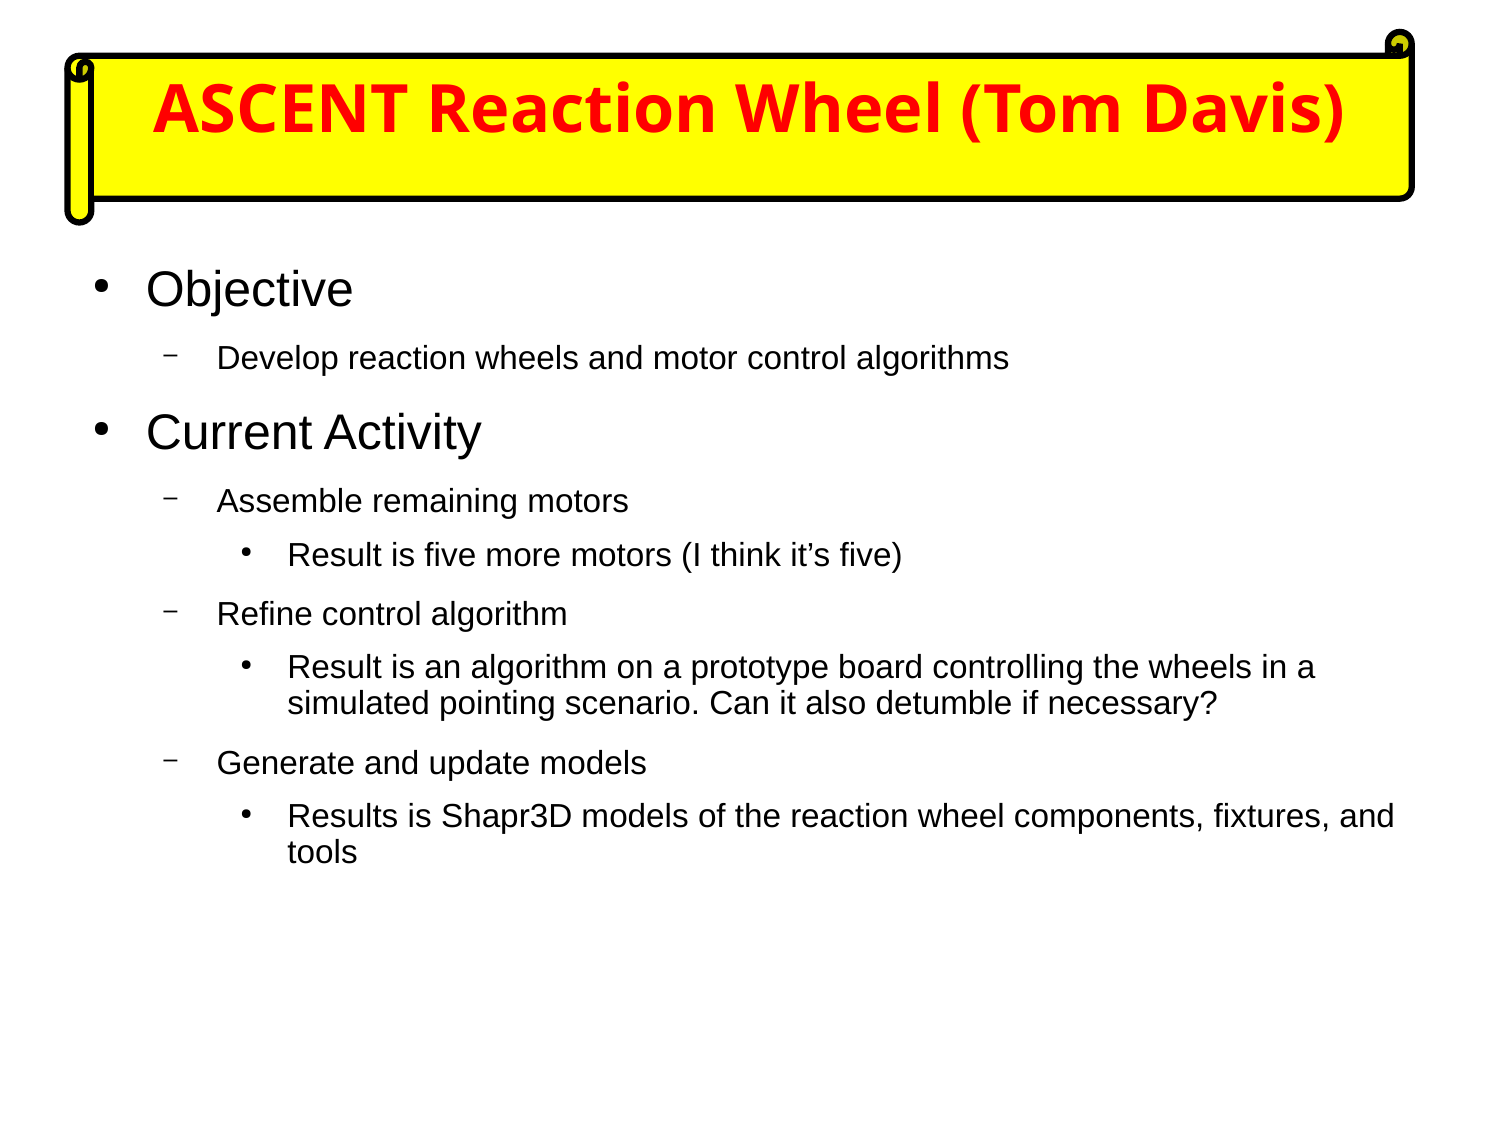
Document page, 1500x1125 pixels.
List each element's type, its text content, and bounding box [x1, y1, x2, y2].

list Objective Develop reaction wheels and motor control algorithms Current Activity Assemble remaining motors Result is five more motors (I think it’s five) Refine control algorithm Result is an algorithm on a prototype board controlling the wheels in a simulated pointing scenario. Can it also detumble if necessary? Generate and update models Results is Shapr3D models of the reaction wheel components, fixtures, and tools [75, 263, 1425, 916]
text_box [67, 154, 1412, 223]
text_box [72, 31, 1412, 58]
text_box ASCENT Reaction Wheel (Tom Davis) [0, 58, 1500, 154]
